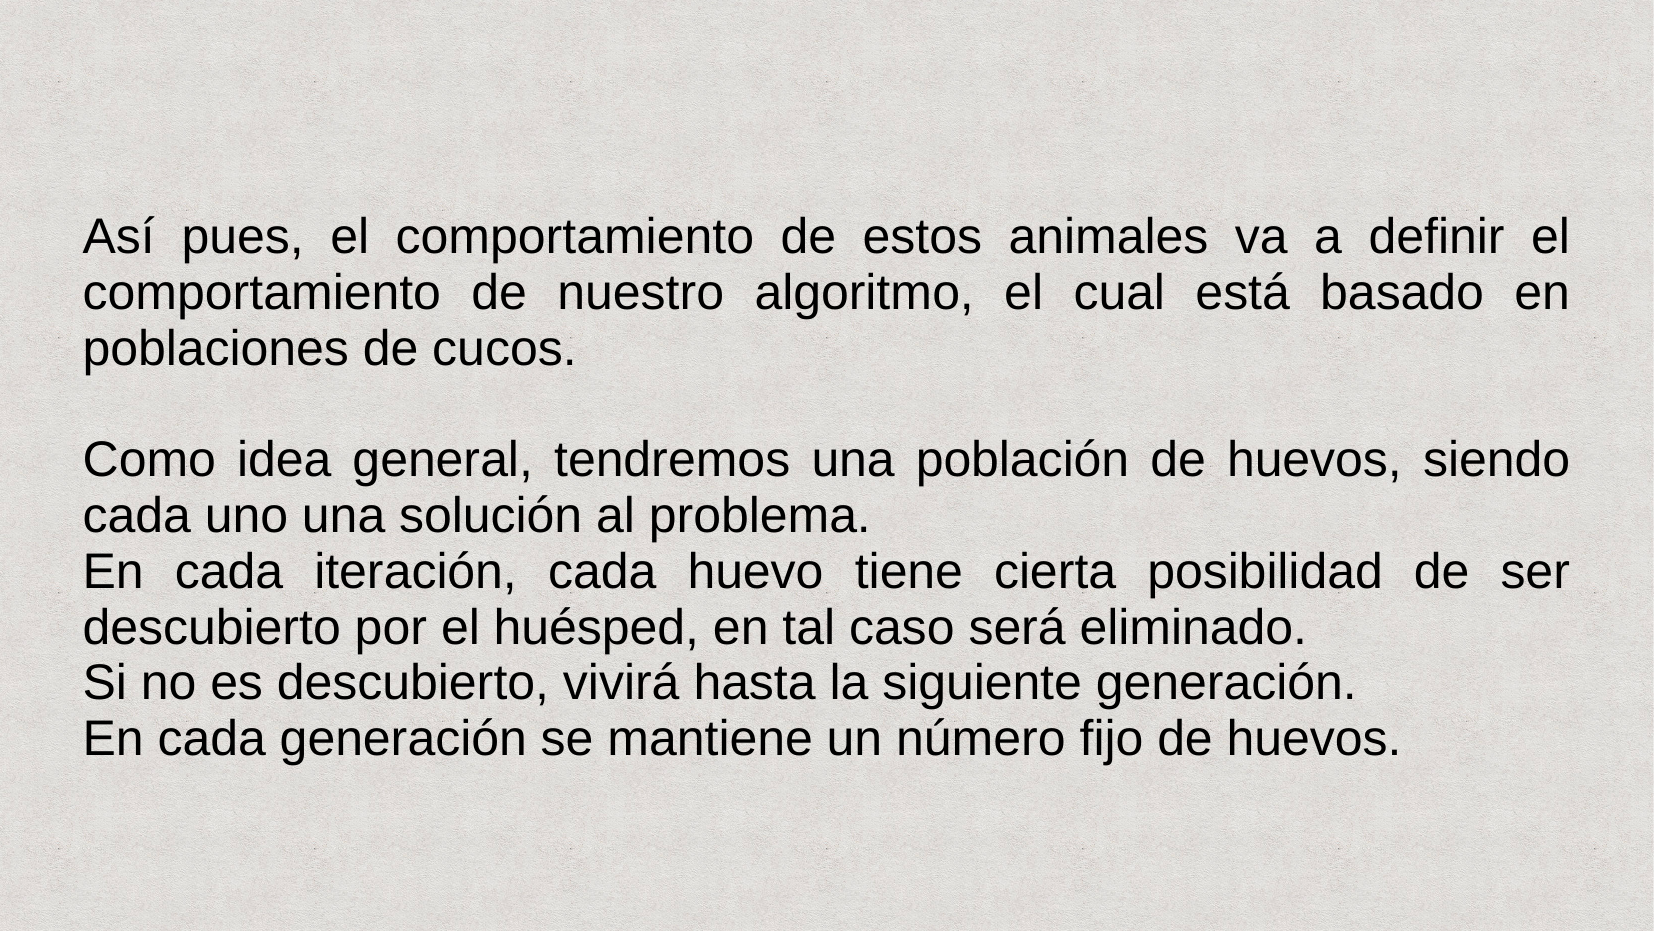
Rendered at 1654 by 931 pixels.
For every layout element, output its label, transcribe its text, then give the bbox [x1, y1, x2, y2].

picture [0, 0, 1654, 931]
subtitle Así pues, el comportamiento de estos animales va a definir el comportamiento de nuestro algoritmo, el cual está basado en poblaciones de cucos. Como idea general, tendremos una población de huevos, siendo cada uno una solución al problema. En cada iteración, cada huevo tiene cierta posibilidad de ser descubierto por el huésped, en tal caso será eliminado. Si no es descubierto, vivirá hasta la siguiente generación. En cada generación se mantiene un número fijo de huevos. [82, 208, 1571, 767]
